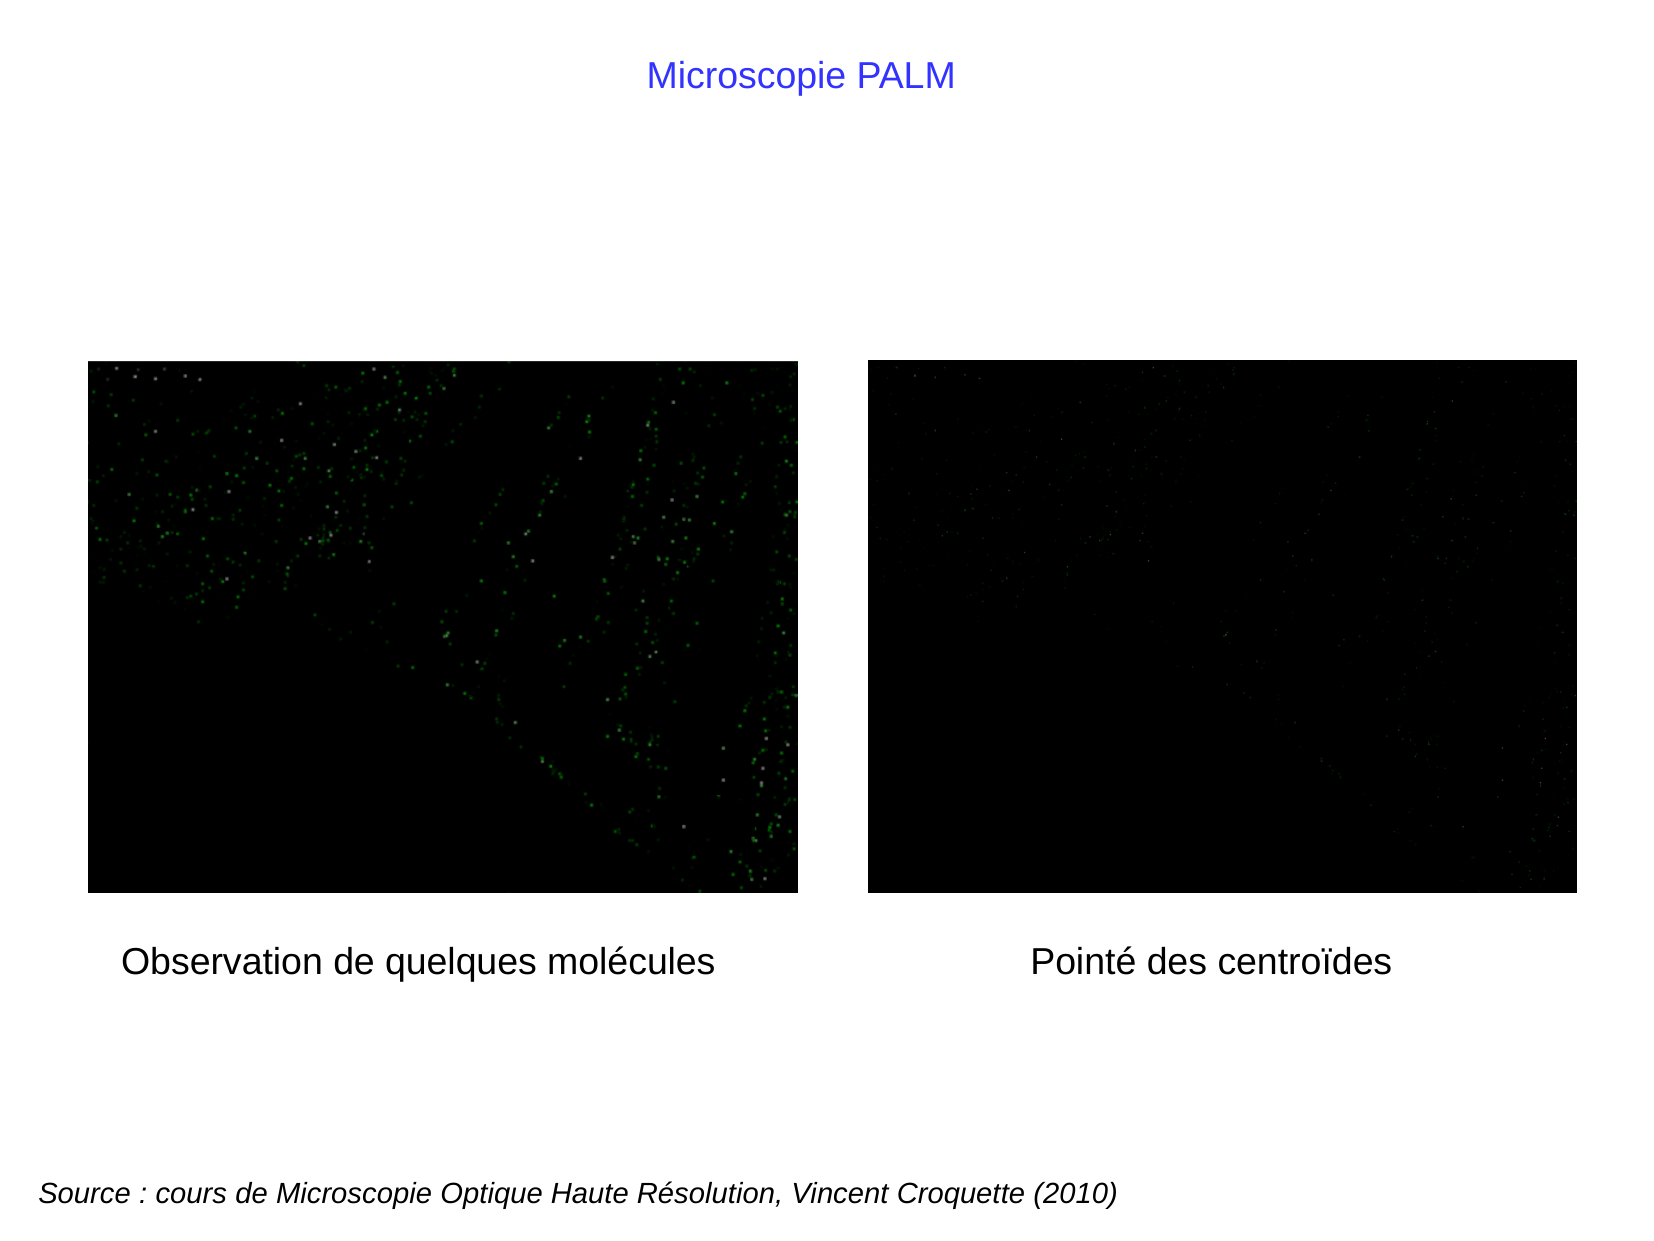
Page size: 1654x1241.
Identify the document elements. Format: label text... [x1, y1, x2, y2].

text_box Source : cours de Microscopie Optique Haute Résolution, Vincent Croquette (2010) [23, 1169, 1453, 1227]
text_box Observation de quelques molécules [106, 933, 792, 990]
text_box Pointé des centroïdes [1015, 933, 1412, 991]
text_box Microscopie PALM [631, 47, 975, 105]
picture [88, 360, 798, 893]
picture [868, 360, 1577, 893]
